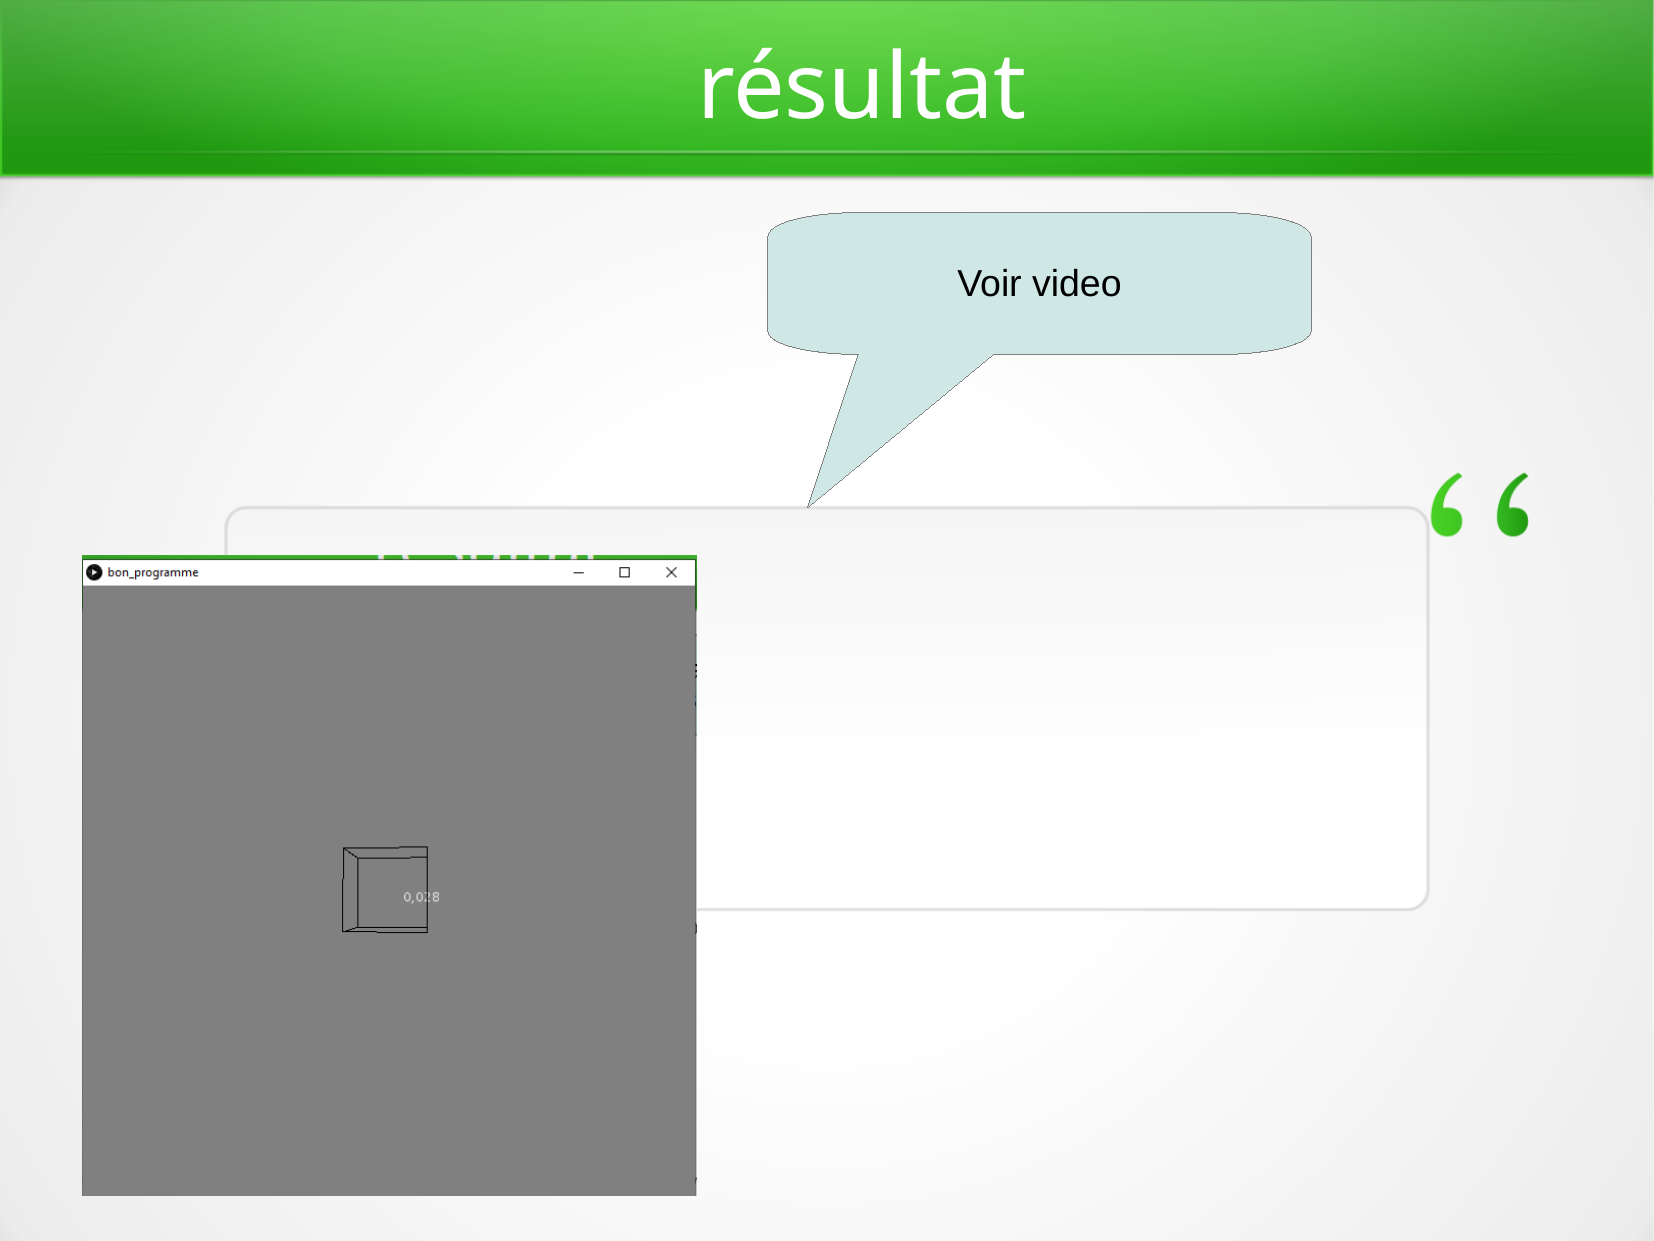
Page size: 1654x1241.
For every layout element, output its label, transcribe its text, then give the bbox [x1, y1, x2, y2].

picture [0, 0, 1654, 1241]
text_box Voir video [767, 212, 1312, 508]
title résultat [82, 11, 1571, 154]
